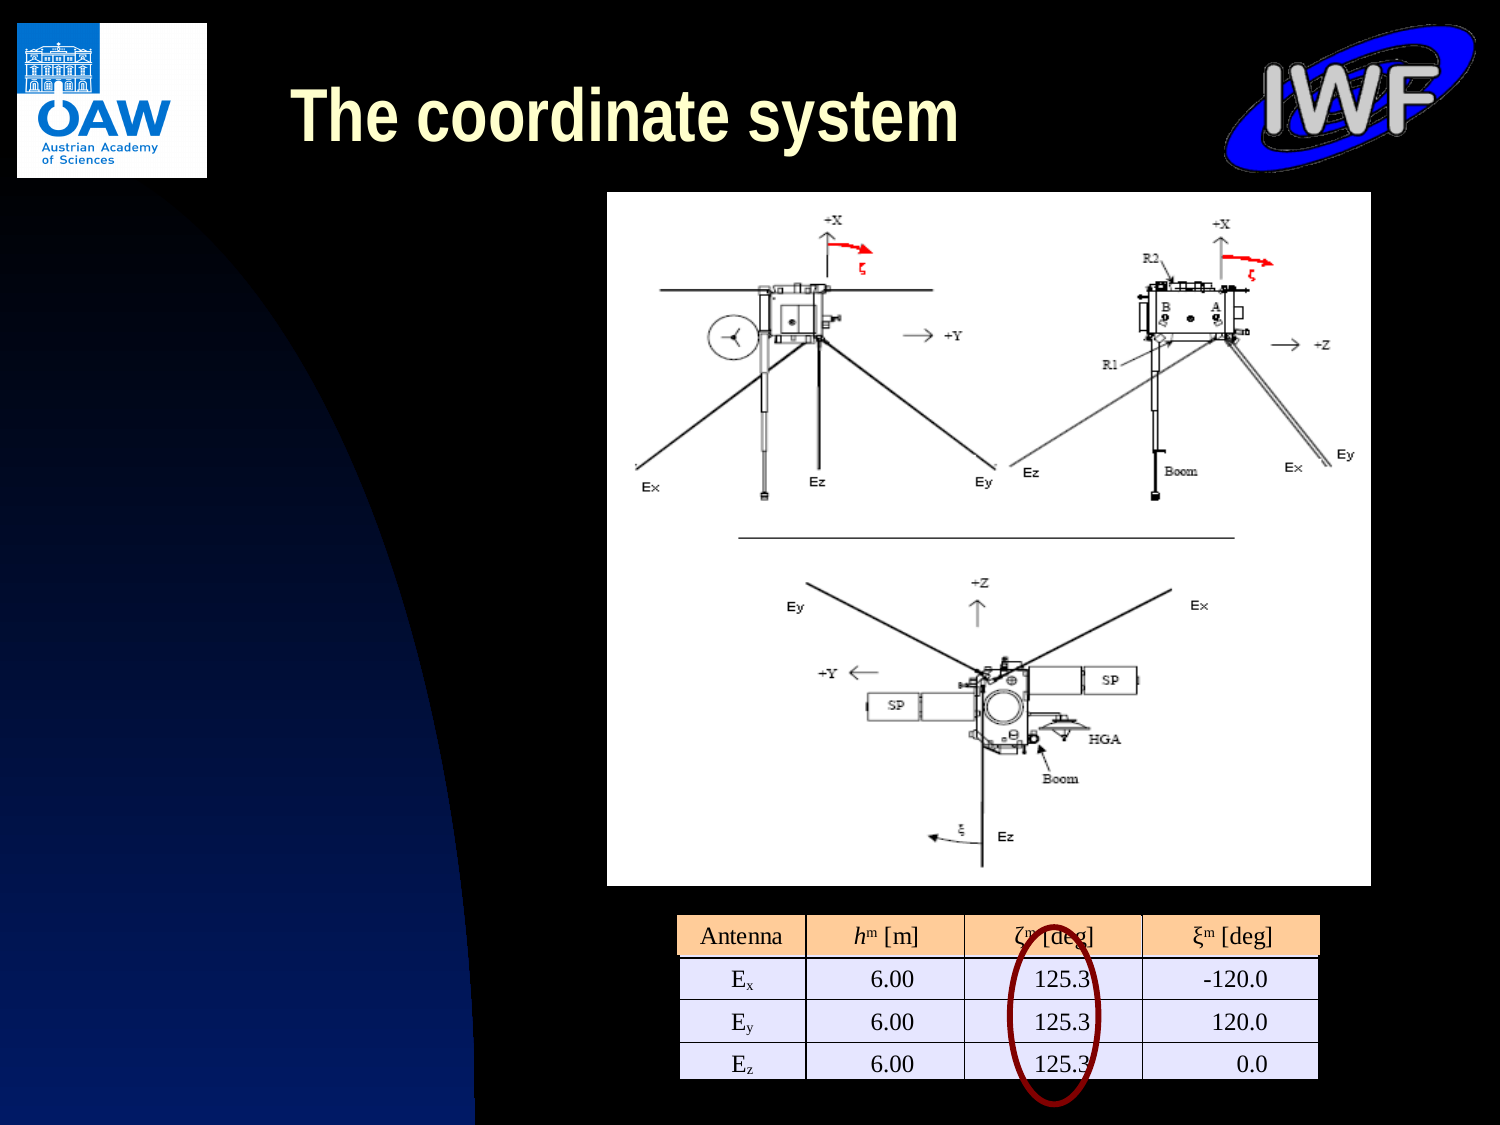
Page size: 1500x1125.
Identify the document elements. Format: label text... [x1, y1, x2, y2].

picture [607, 192, 1371, 886]
chart [496, 912, 1500, 1090]
picture [17, 23, 207, 178]
picture [1224, 24, 1476, 173]
chart [1013, 931, 1095, 1090]
title The coordinate system [275, 21, 1463, 225]
